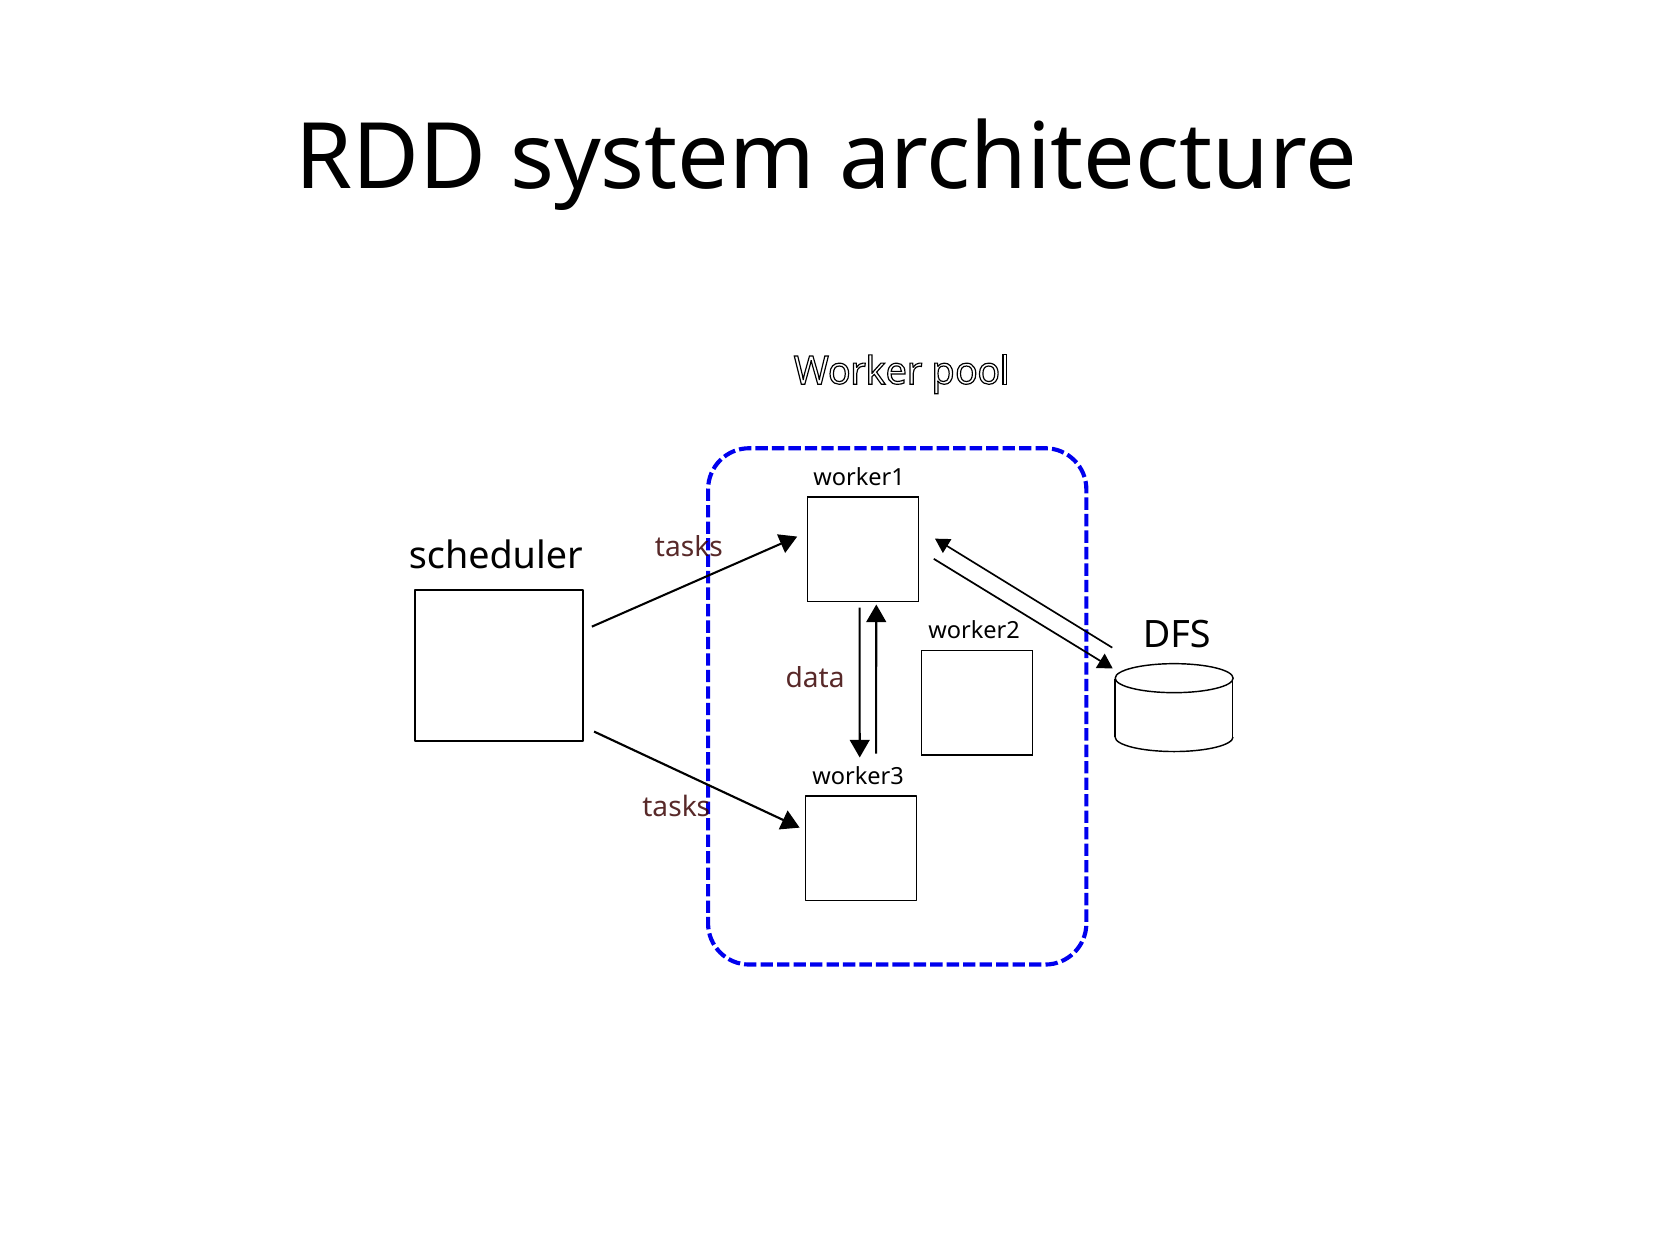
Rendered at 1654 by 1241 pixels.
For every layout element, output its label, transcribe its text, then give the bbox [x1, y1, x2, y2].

picture [373, 202, 1251, 1241]
title RDD system architecture [82, 49, 1571, 257]
